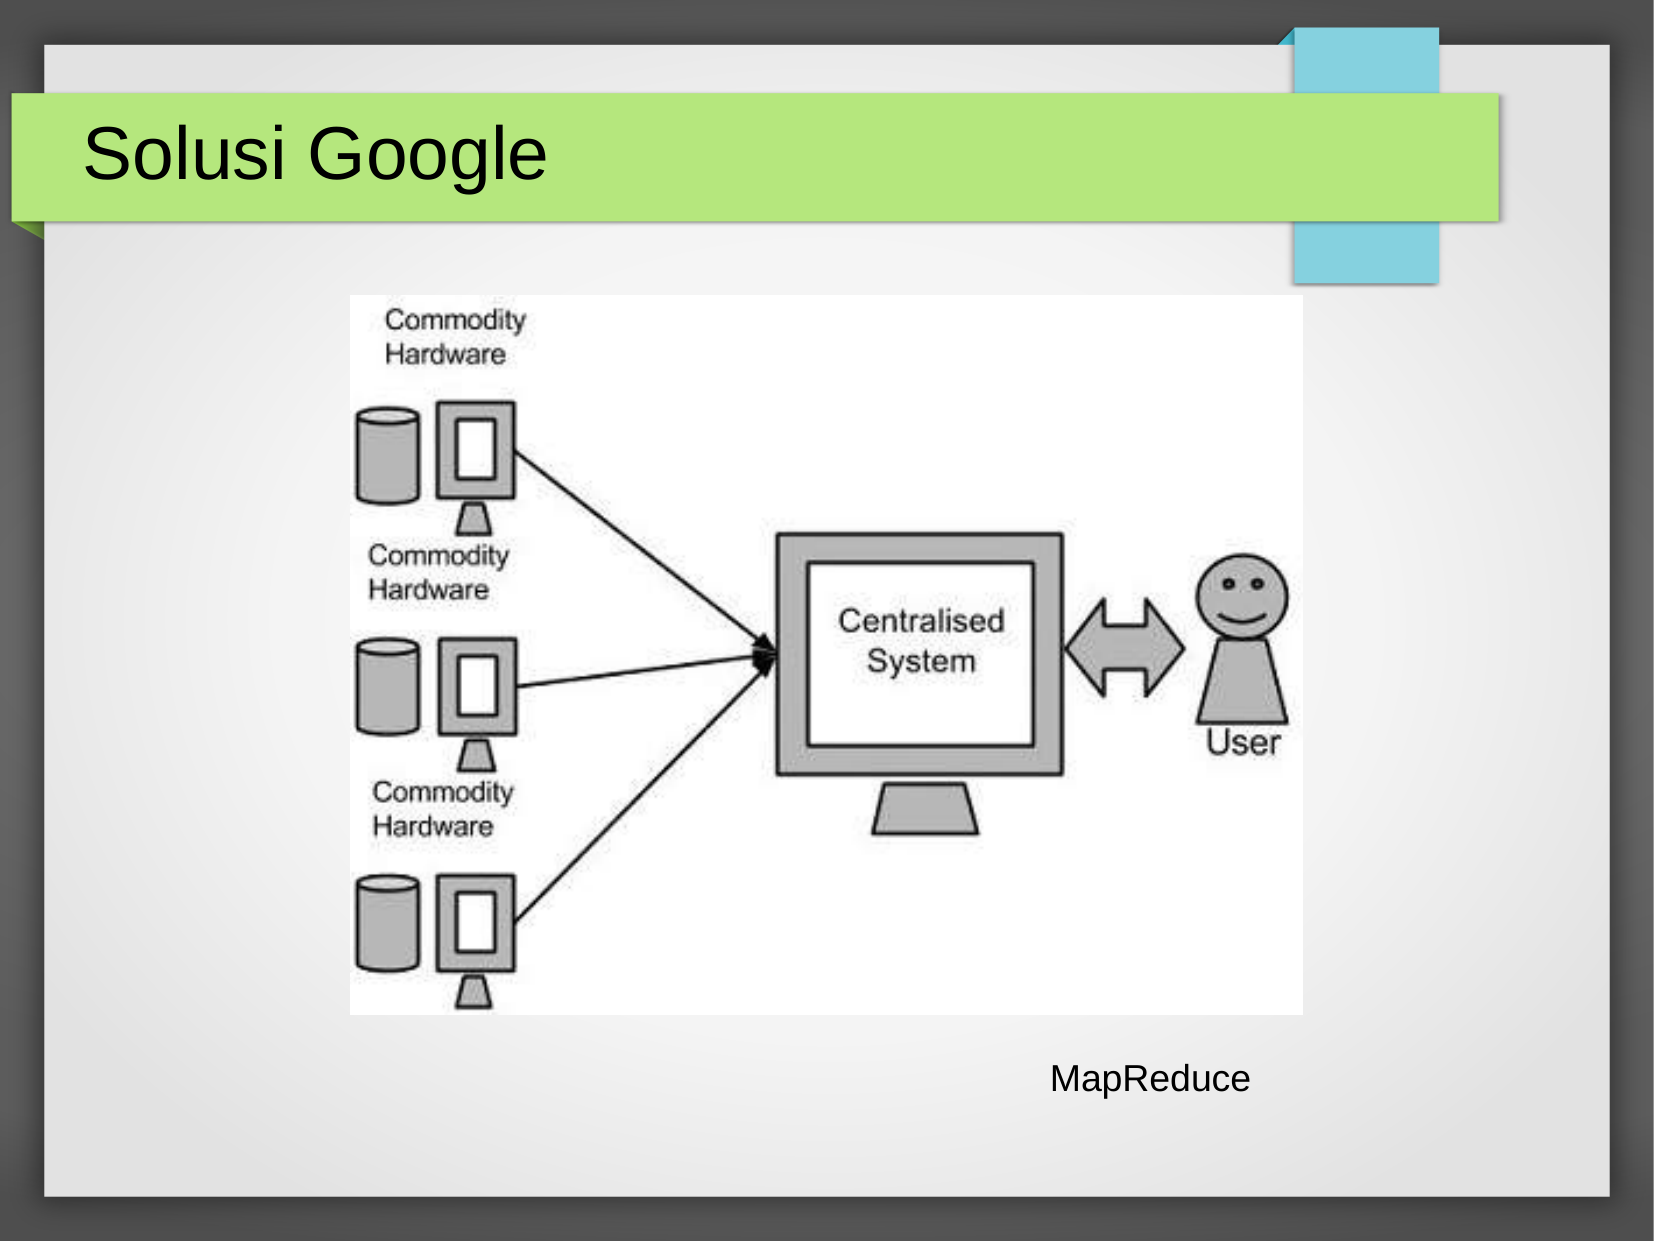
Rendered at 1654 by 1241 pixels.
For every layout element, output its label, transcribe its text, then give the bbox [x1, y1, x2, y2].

title Solusi Google [82, 94, 1264, 213]
text_box MapReduce [1035, 1050, 1267, 1107]
picture [0, 0, 1654, 1241]
